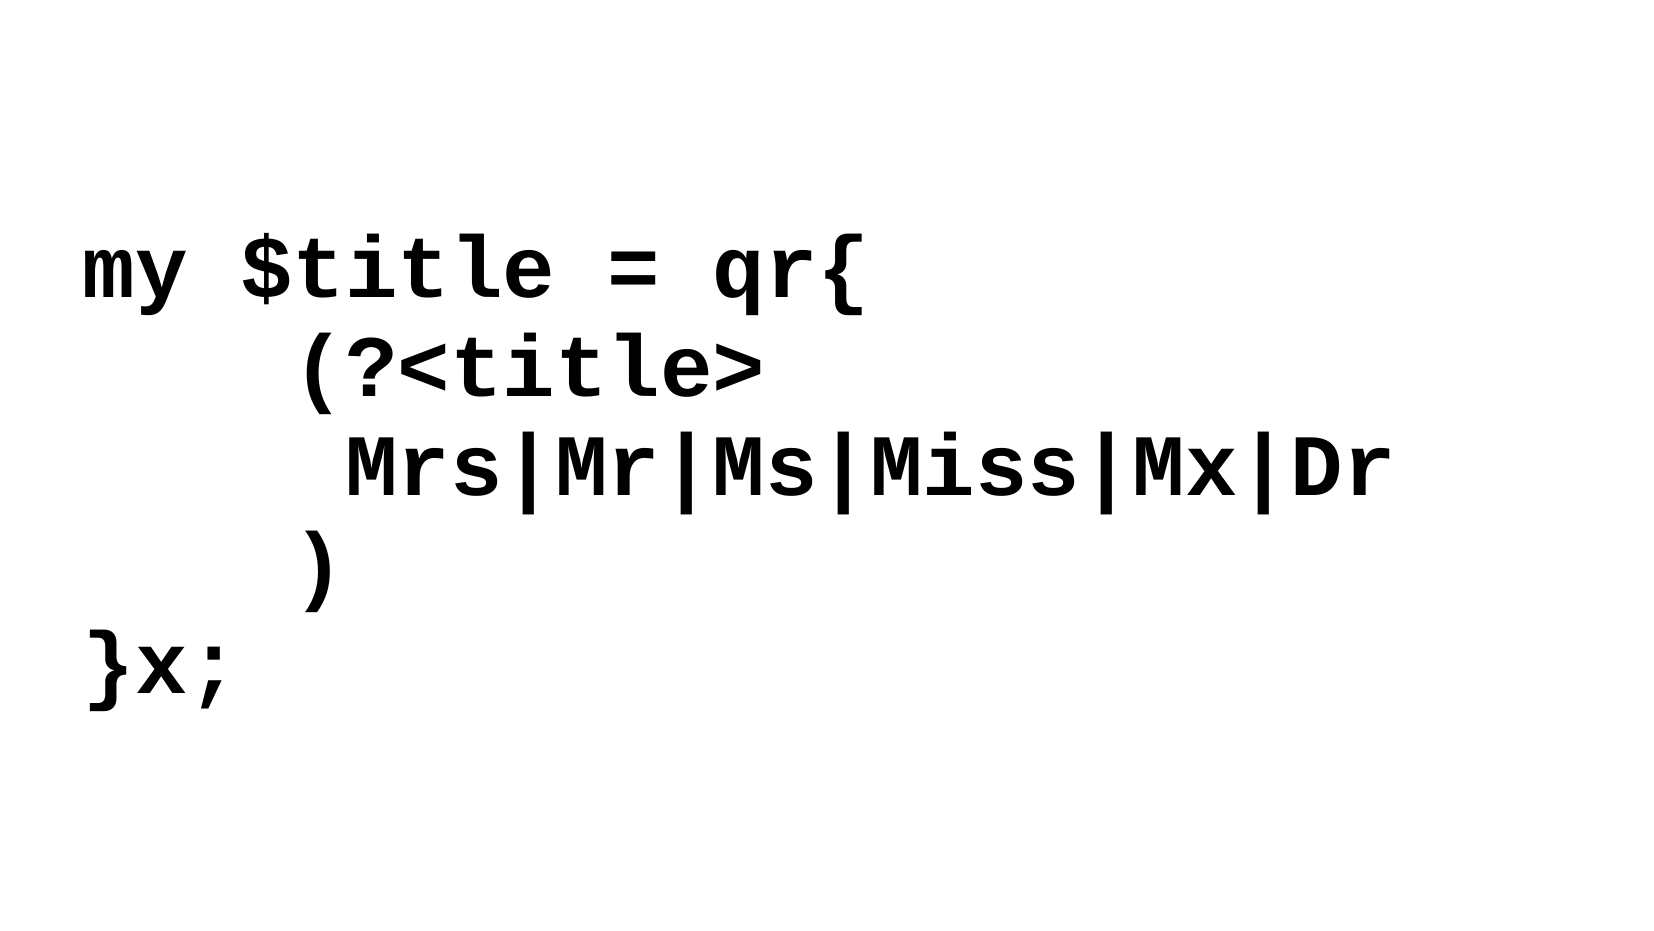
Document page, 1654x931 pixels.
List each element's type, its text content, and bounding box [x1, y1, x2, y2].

title my $title = qr{ (?<title> Mrs|Mr|Ms|Miss|Mx|Dr ) }x; [82, 37, 1571, 908]
